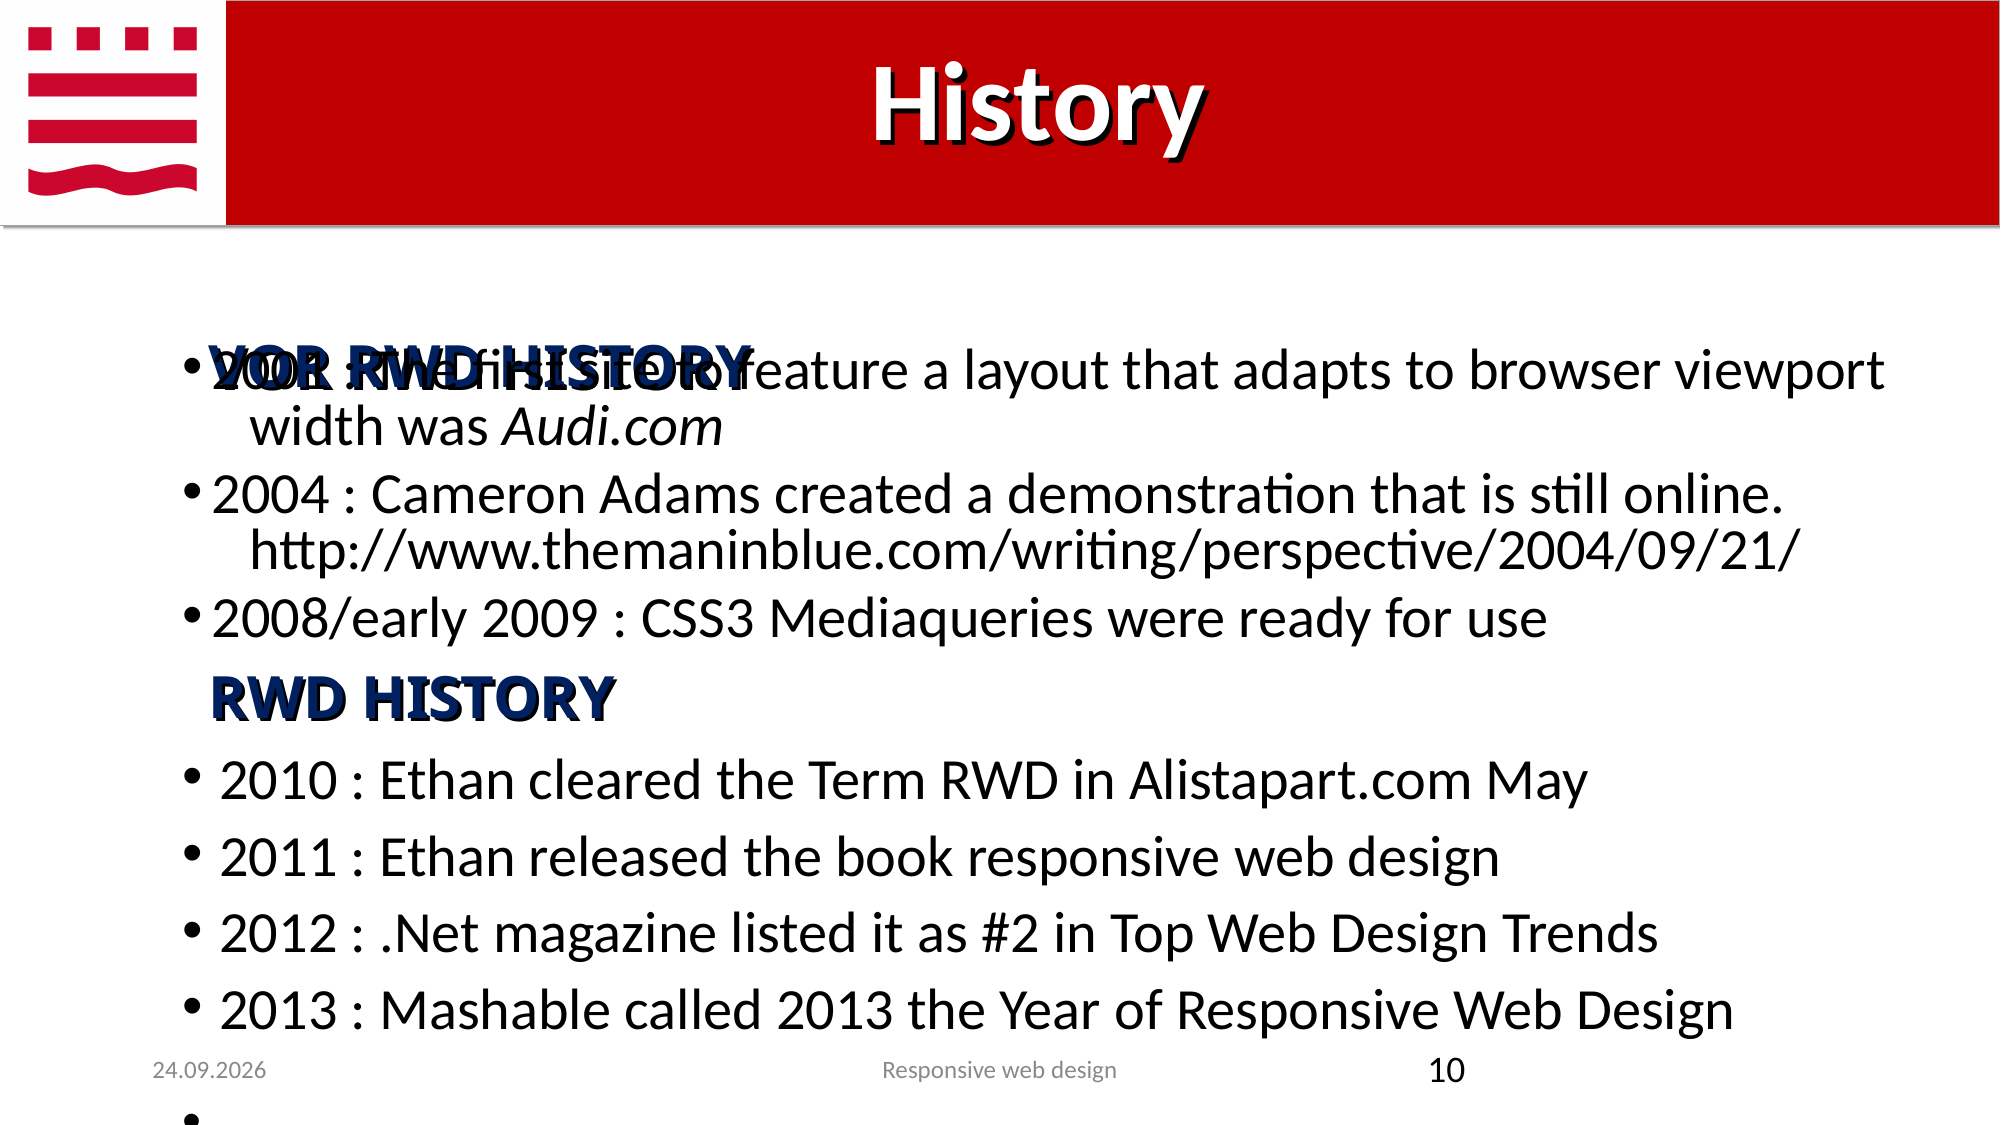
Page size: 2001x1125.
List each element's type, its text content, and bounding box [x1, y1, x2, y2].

picture [0, 0, 226, 225]
text_box RWD HISTORY [193, 611, 1807, 718]
text_box [1412, 1042, 1863, 1103]
list 2001 : The first site to feature a layout that adapts to browser viewport width was Audi.com 2004 : Cameron Adams created a demonstration that is still online. http://www.themaninblue.com/writing/perspective/2004/09/21/ 2008/early 2009 : CSS3 Mediaqueries were ready for use 2010 : Ethan cleared the Term RWD in Alistapart.com May 2011 : Ethan released the book responsive web design 2012 : .Net magazine listed it as #2 in Top Web Design Trends 2013 : Mashable called 2013 the Year of Responsive Web Design [167, 337, 1923, 1125]
text_box 2017/4/30 [137, 1042, 588, 1103]
text_box History [226, 0, 2000, 225]
title Vor RWD HISTORY [193, 225, 1807, 287]
text_box Responsive web design [662, 1042, 1338, 1103]
